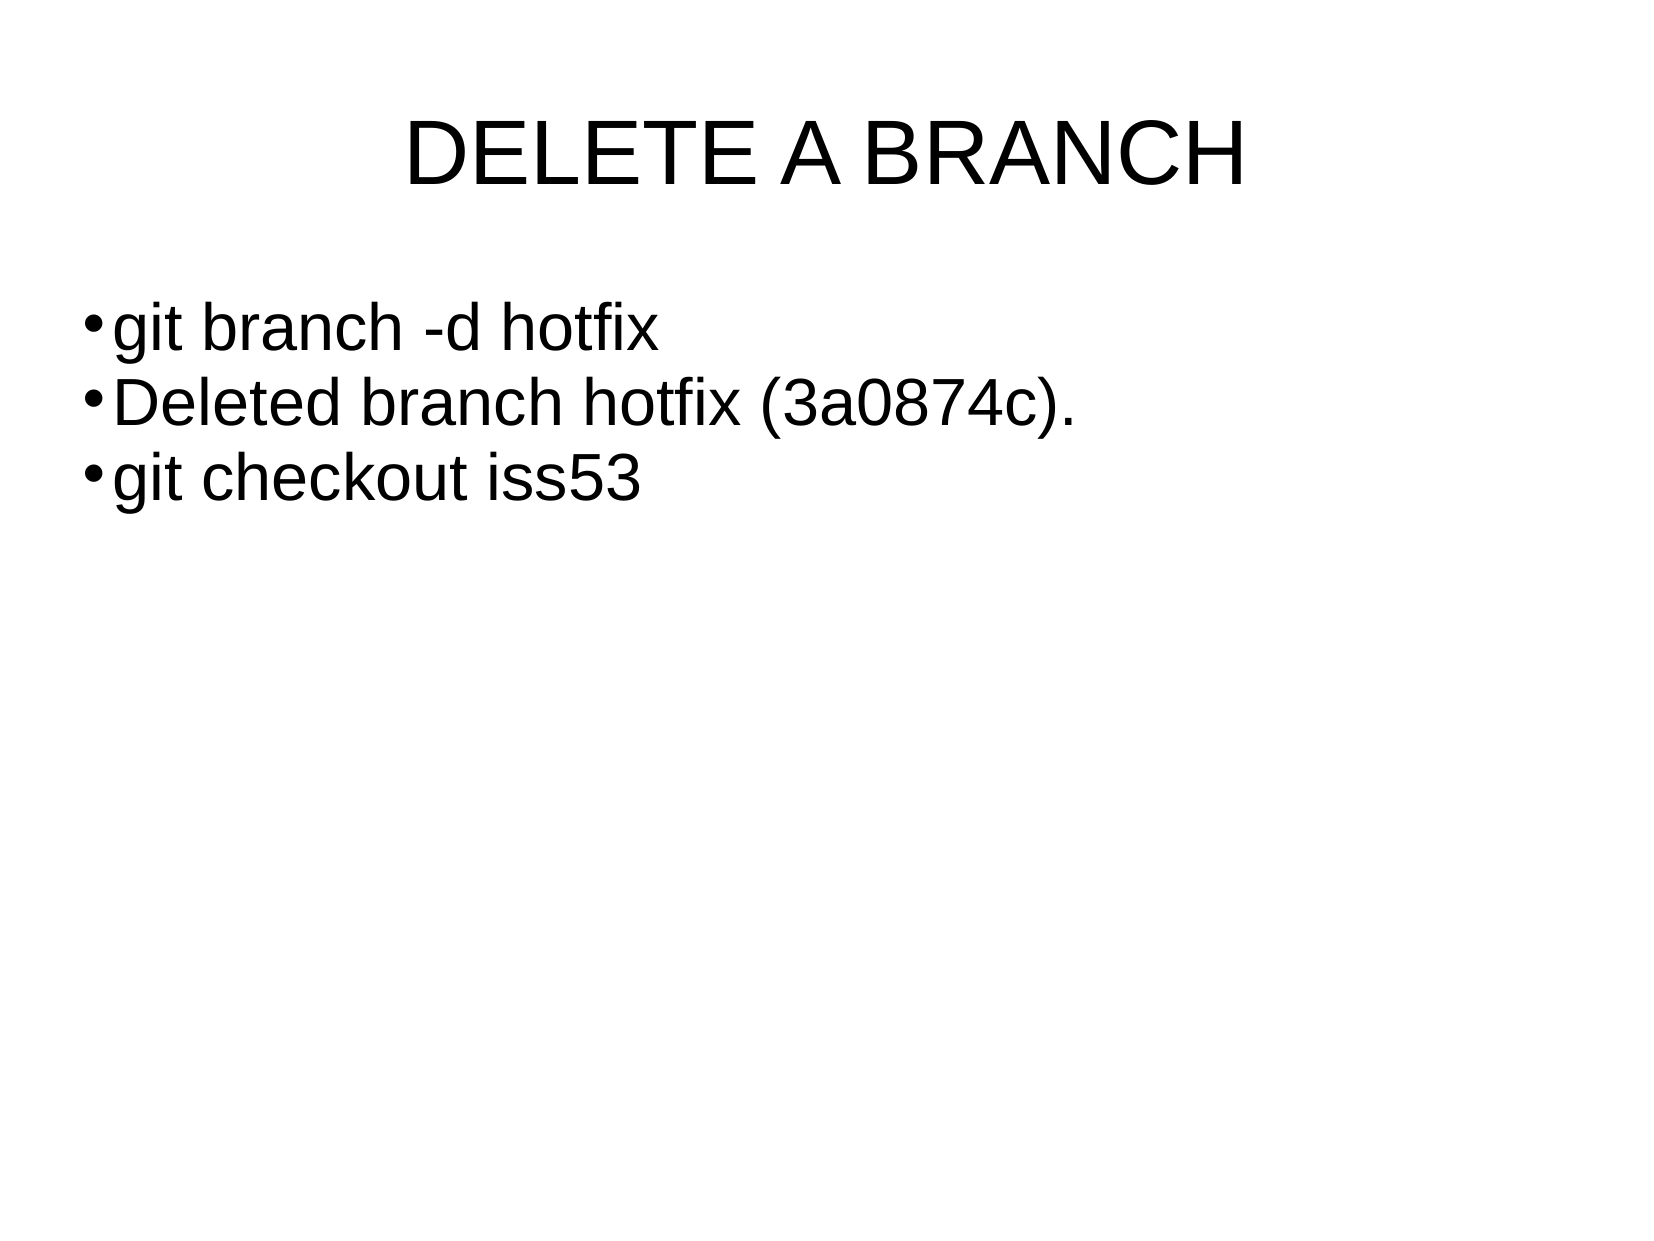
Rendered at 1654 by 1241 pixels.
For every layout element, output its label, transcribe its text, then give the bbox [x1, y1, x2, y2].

text_box DELETE A BRANCH [82, 49, 1571, 257]
text_box git branch -d hotfix Deleted branch hotfix (3a0874c). git checkout iss53 [82, 290, 1571, 1010]
